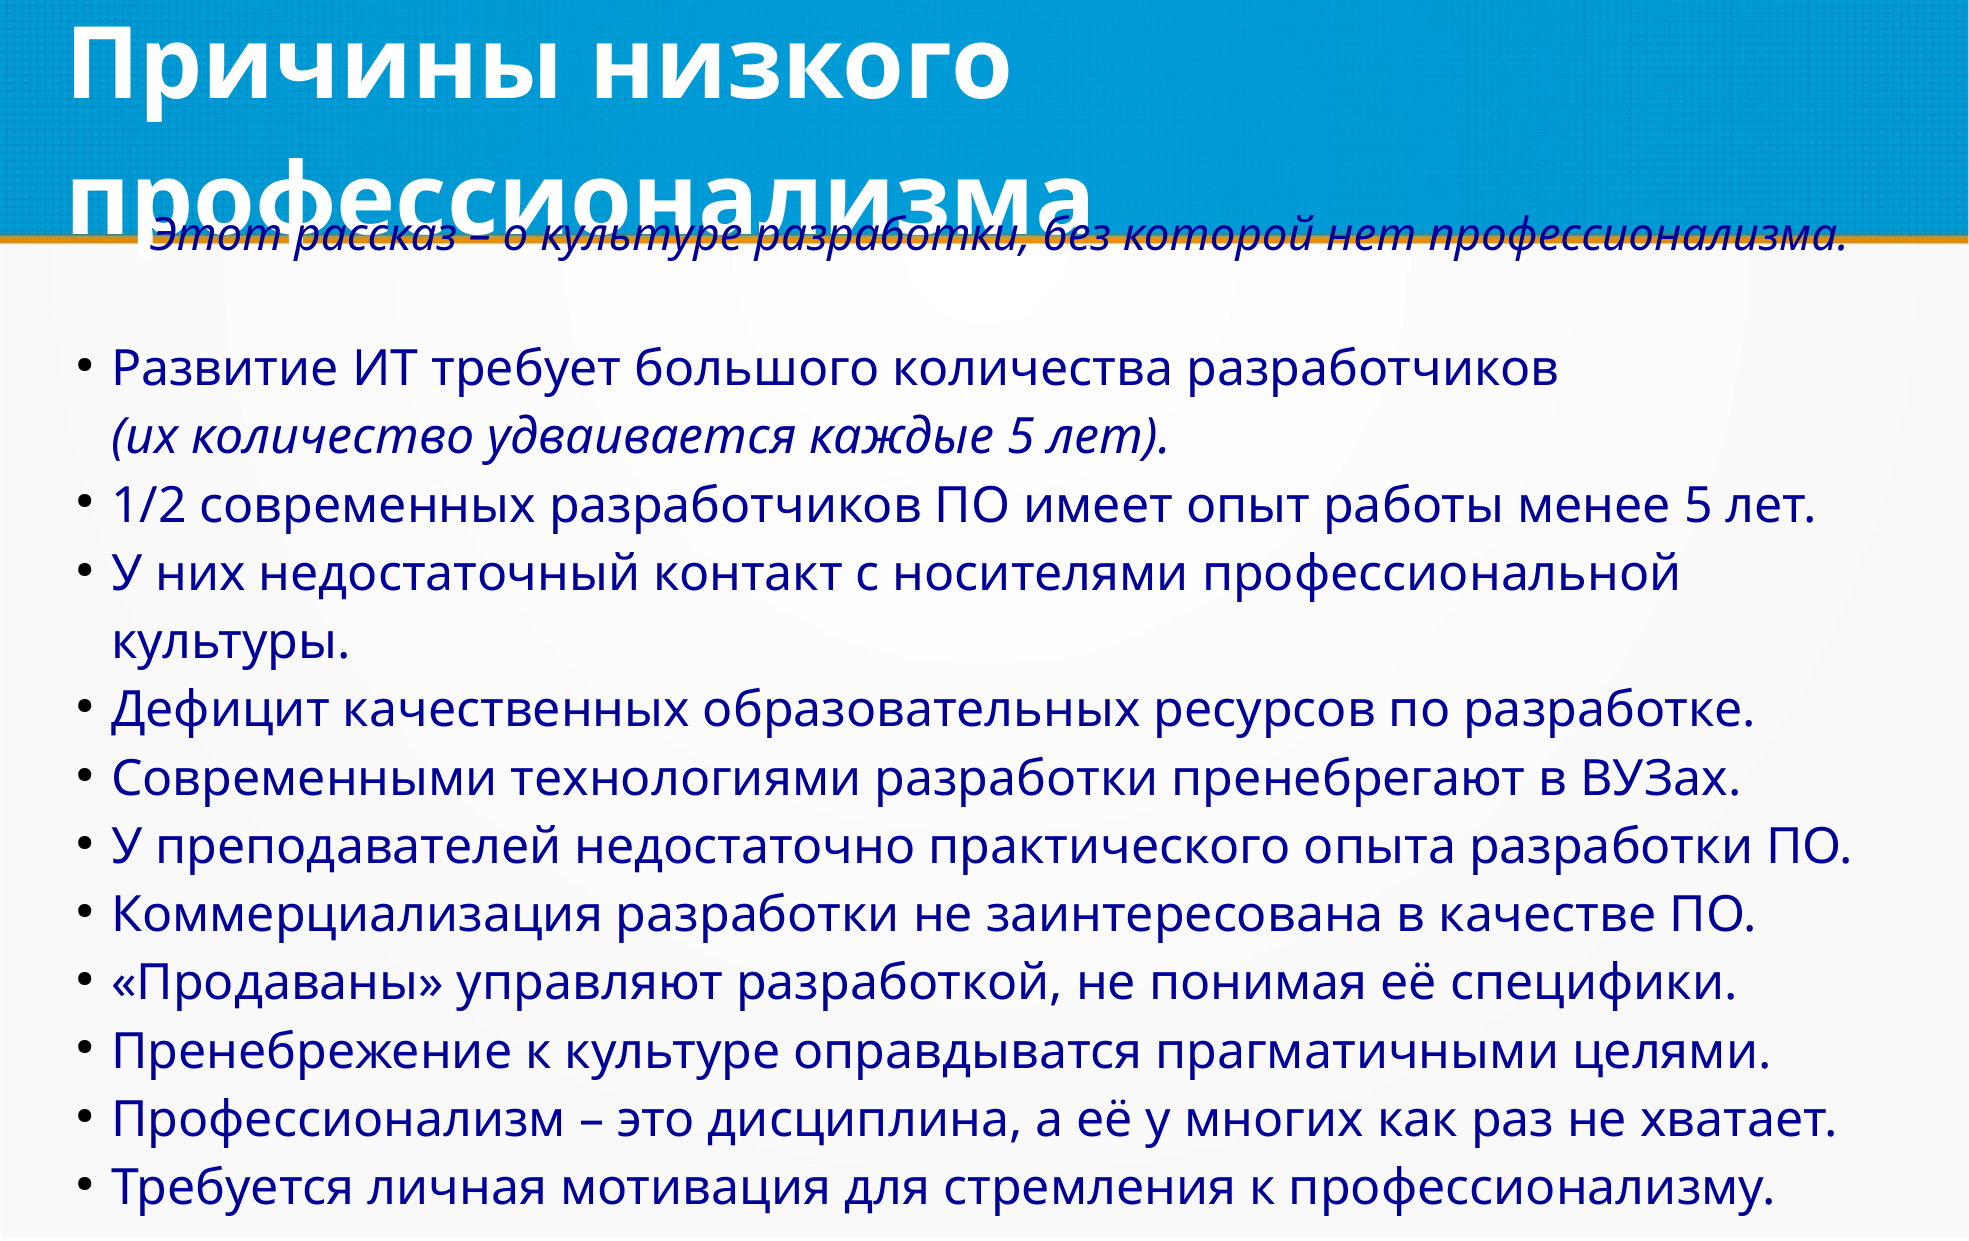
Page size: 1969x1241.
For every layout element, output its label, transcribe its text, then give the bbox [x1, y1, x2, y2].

picture [1435, 234, 1447, 244]
picture [416, 234, 429, 244]
picture [1650, 234, 1659, 244]
picture [900, 233, 907, 244]
picture [263, 234, 275, 244]
picture [653, 234, 665, 244]
picture [999, 234, 1011, 244]
picture [1661, 239, 1673, 244]
picture [1522, 232, 1531, 244]
picture [183, 234, 195, 244]
picture [1798, 231, 1805, 244]
picture [1461, 234, 1474, 244]
picture [1785, 232, 1790, 244]
picture [874, 234, 882, 244]
picture [153, 234, 170, 244]
picture [400, 233, 414, 244]
picture [1333, 239, 1345, 244]
picture [715, 235, 722, 244]
picture [1231, 234, 1240, 244]
picture [982, 233, 996, 244]
picture [1215, 234, 1228, 244]
picture [222, 233, 235, 244]
picture [524, 234, 545, 244]
picture [667, 234, 677, 244]
picture [238, 234, 247, 244]
picture [951, 234, 963, 244]
picture [1073, 234, 1104, 244]
picture [776, 234, 784, 244]
picture [639, 234, 651, 244]
picture [1587, 234, 1605, 244]
picture [326, 233, 339, 244]
picture [885, 233, 898, 244]
picture [277, 233, 289, 244]
picture [725, 234, 759, 244]
picture [1165, 234, 1174, 244]
picture [352, 233, 370, 244]
picture [1702, 234, 1714, 244]
picture [1104, 234, 1127, 244]
text_box Причины низкого профессионализма [59, 55, 1902, 200]
picture [1134, 232, 1146, 244]
picture [1476, 234, 1484, 244]
picture [1401, 1181, 1410, 1201]
picture [1676, 234, 1684, 244]
picture [211, 233, 219, 244]
picture [616, 234, 637, 244]
picture [1397, 234, 1409, 244]
picture [686, 234, 698, 244]
picture [1383, 234, 1395, 244]
picture [1257, 234, 1264, 244]
picture [1512, 234, 1520, 244]
picture [1267, 234, 1280, 244]
picture [341, 234, 349, 244]
picture [1411, 234, 1432, 244]
picture [1727, 234, 1736, 244]
picture [1533, 234, 1540, 244]
picture [679, 234, 686, 244]
picture [1308, 234, 1331, 244]
picture [1388, 1181, 1397, 1201]
picture [615, 239, 625, 244]
picture [316, 234, 323, 244]
picture [431, 233, 450, 244]
picture [450, 233, 505, 244]
picture [802, 234, 821, 244]
picture [761, 234, 774, 244]
picture [591, 234, 600, 244]
picture [937, 234, 949, 244]
picture [1687, 233, 1700, 244]
picture [1608, 234, 1620, 244]
picture [1013, 234, 1045, 244]
picture [821, 234, 832, 244]
picture [1806, 234, 1814, 244]
picture [1048, 234, 1061, 244]
picture [202, 1183, 218, 1201]
picture [926, 233, 935, 244]
picture [603, 233, 613, 244]
picture [787, 234, 800, 244]
picture [910, 235, 923, 244]
picture [1634, 234, 1647, 244]
picture [197, 234, 209, 244]
picture [569, 234, 576, 244]
picture [1622, 234, 1631, 244]
picture [1063, 233, 1070, 244]
picture [1817, 234, 1830, 244]
picture [1715, 234, 1725, 244]
picture [1487, 234, 1500, 244]
picture [700, 233, 713, 244]
picture [576, 233, 590, 244]
picture [303, 232, 314, 244]
picture [172, 233, 181, 244]
picture [1348, 234, 1356, 244]
picture [1753, 234, 1773, 244]
picture [965, 234, 975, 244]
picture [373, 233, 393, 244]
picture [1543, 234, 1563, 244]
picture [1283, 234, 1291, 244]
picture [1176, 234, 1188, 244]
picture [1566, 234, 1584, 244]
picture [1503, 234, 1509, 244]
picture [1773, 234, 1784, 244]
picture [1242, 234, 1255, 244]
picture [0, 233, 1969, 1241]
text_box Этот рассказ – о культуре разработки, без которой нет профессионализма. Развитие ИТ требует большого количества разработчиков (их количество удваивается каждые 5 лет). 1/2 современных разработчиков ПО имеет опыт работы менее 5 лет. У них недостаточный контакт с носителями профессиональной культуры. Дефицит качественных образовательных ресурсов по разработке. Современными технологиями разработки пренебрегают в ВУЗах. У преподавателей недостаточно практического опыта разработки ПО. Коммерциализация разработки не заинтересована в качестве ПО. «Продаваны» управляют разработкой, не понимая её специфики. Пренебрежение к культуре оправдыватся прагматичными целями. Профессионализм – это дисциплина, а её у многих как раз не хватает. Требуется личная мотивация для стремления к профессионализму. [69, 244, 1895, 1176]
picture [1739, 234, 1751, 244]
picture [1294, 234, 1306, 244]
picture [1792, 234, 1799, 244]
picture [859, 233, 872, 244]
picture [1450, 234, 1459, 244]
picture [1204, 234, 1212, 244]
picture [249, 234, 261, 244]
picture [1190, 234, 1202, 244]
picture [1359, 234, 1381, 244]
picture [552, 234, 567, 244]
picture [834, 234, 847, 244]
picture [849, 234, 856, 244]
picture [1149, 234, 1162, 244]
picture [508, 234, 521, 244]
